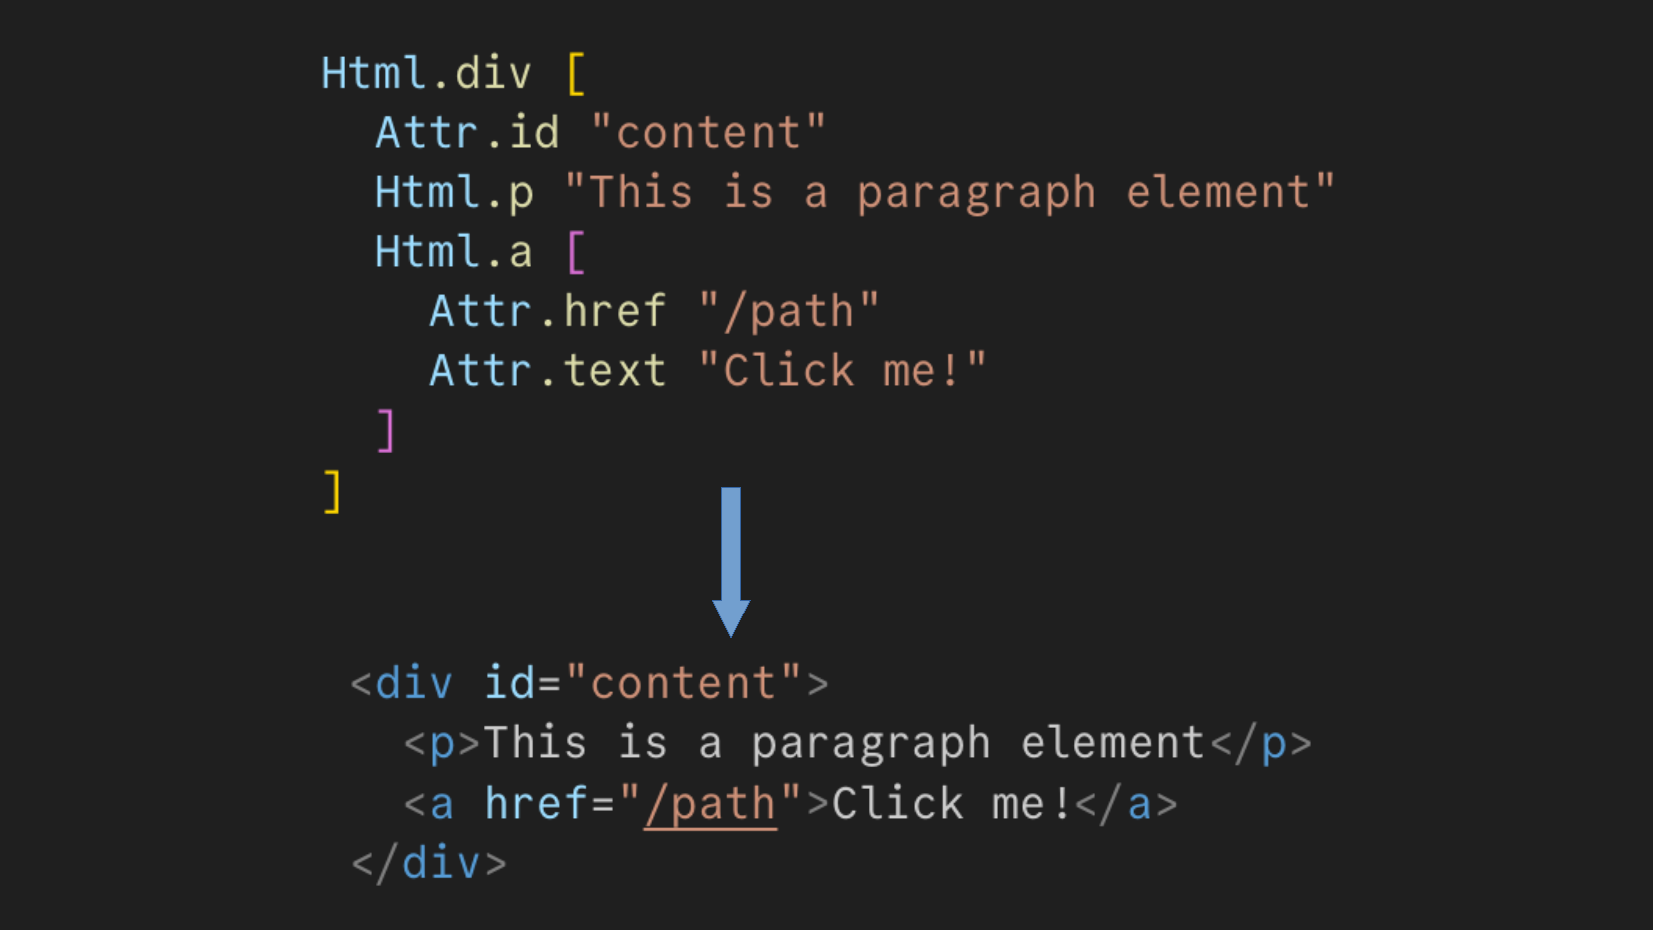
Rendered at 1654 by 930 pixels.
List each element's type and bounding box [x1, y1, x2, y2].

picture [339, 656, 1314, 901]
text_box [712, 487, 751, 638]
picture [309, 46, 1344, 526]
